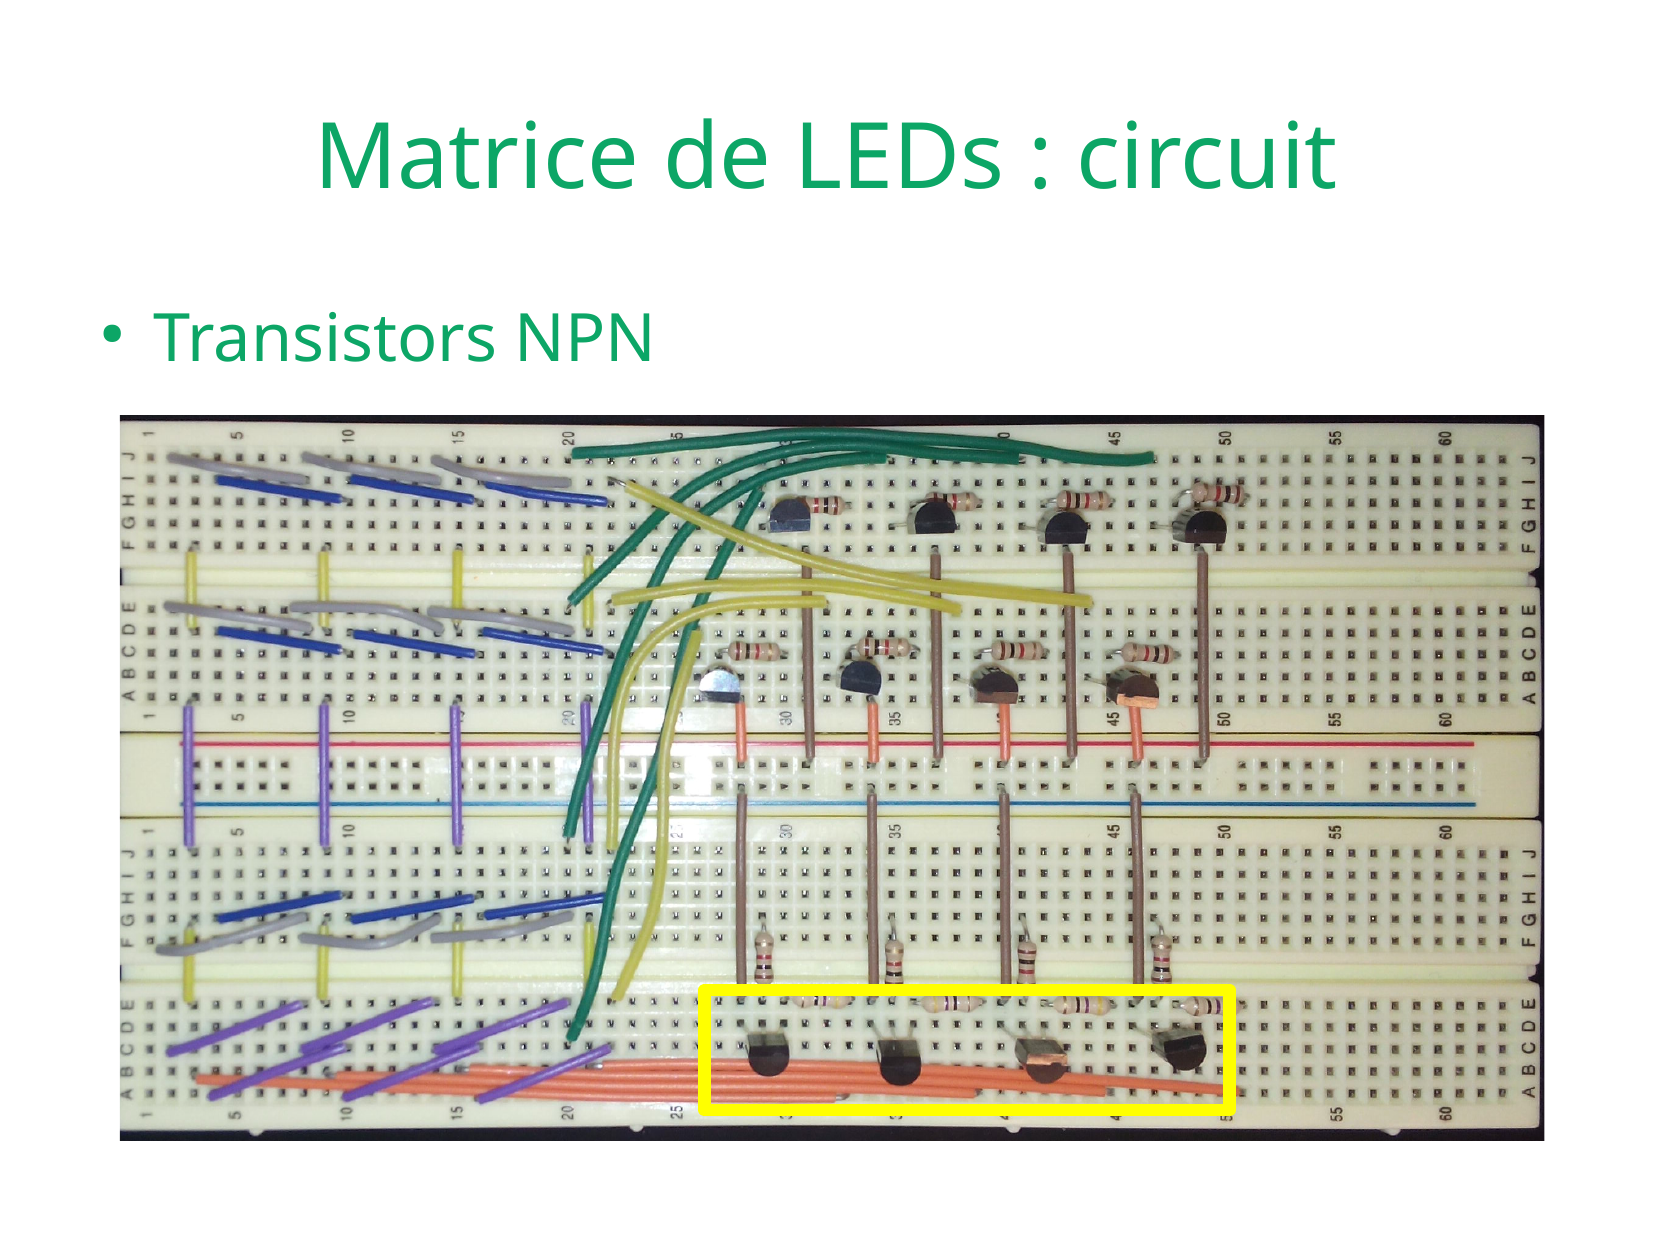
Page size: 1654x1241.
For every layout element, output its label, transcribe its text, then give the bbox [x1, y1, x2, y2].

title Matrice de LEDs : circuit [82, 49, 1571, 257]
list Transistors NPN [82, 290, 1571, 1010]
picture [119, 415, 1545, 1141]
